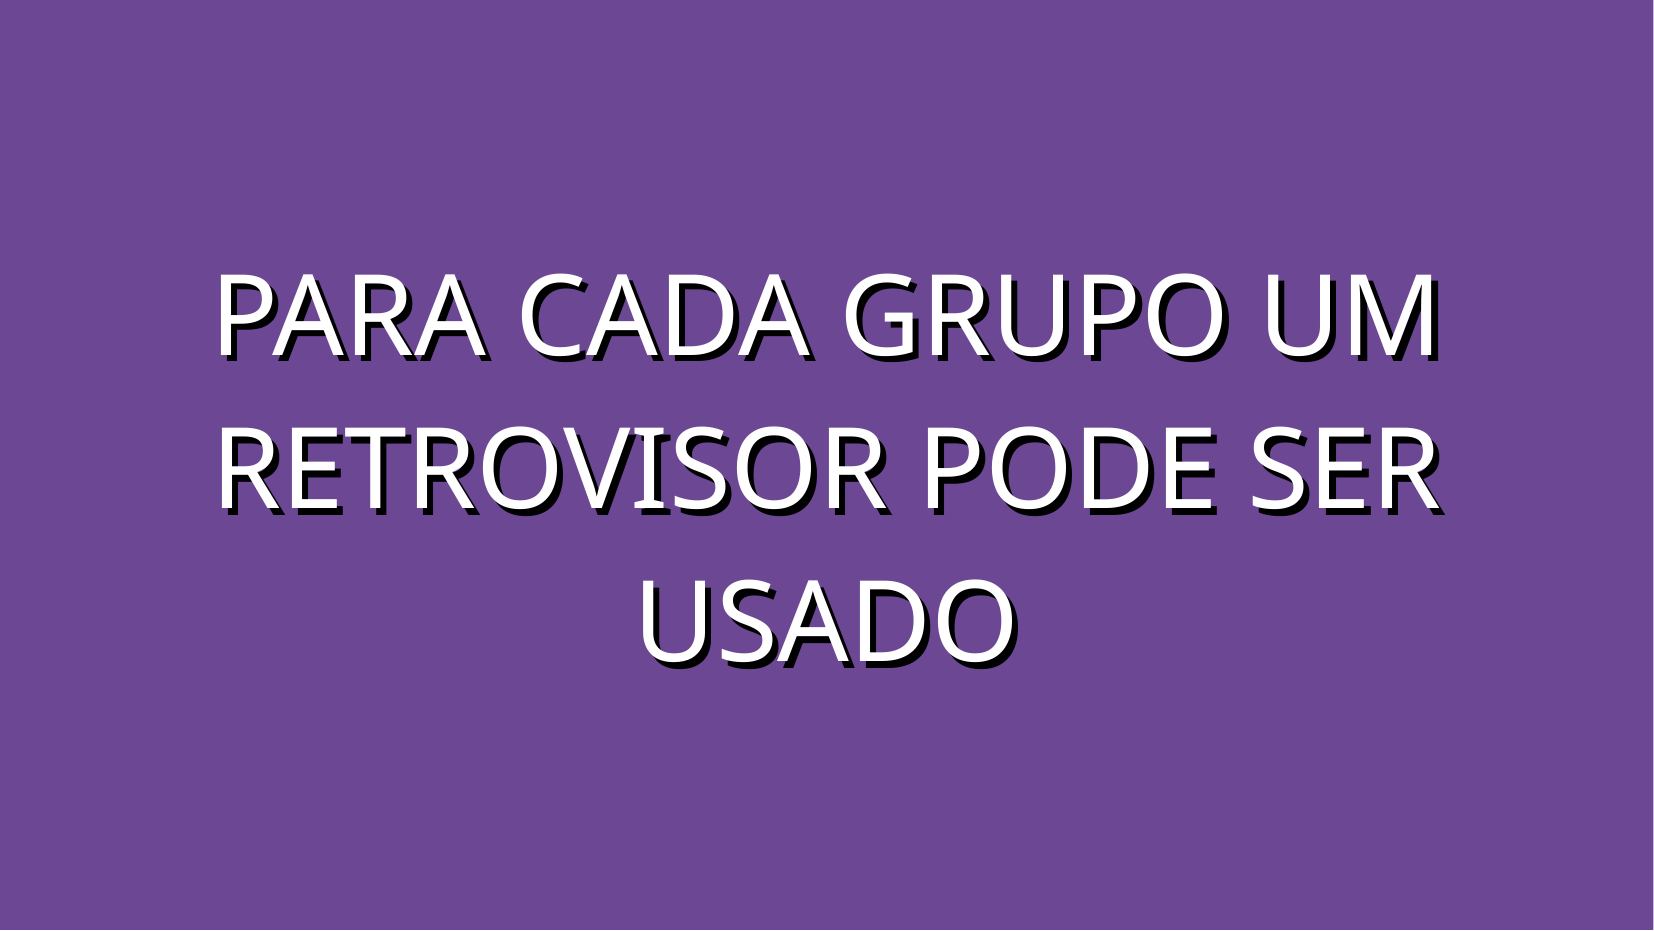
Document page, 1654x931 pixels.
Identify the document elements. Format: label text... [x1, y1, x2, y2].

subtitle PARA CADA GRUPO UM RETROVISOR PODE SER USADO [82, 105, 1571, 826]
